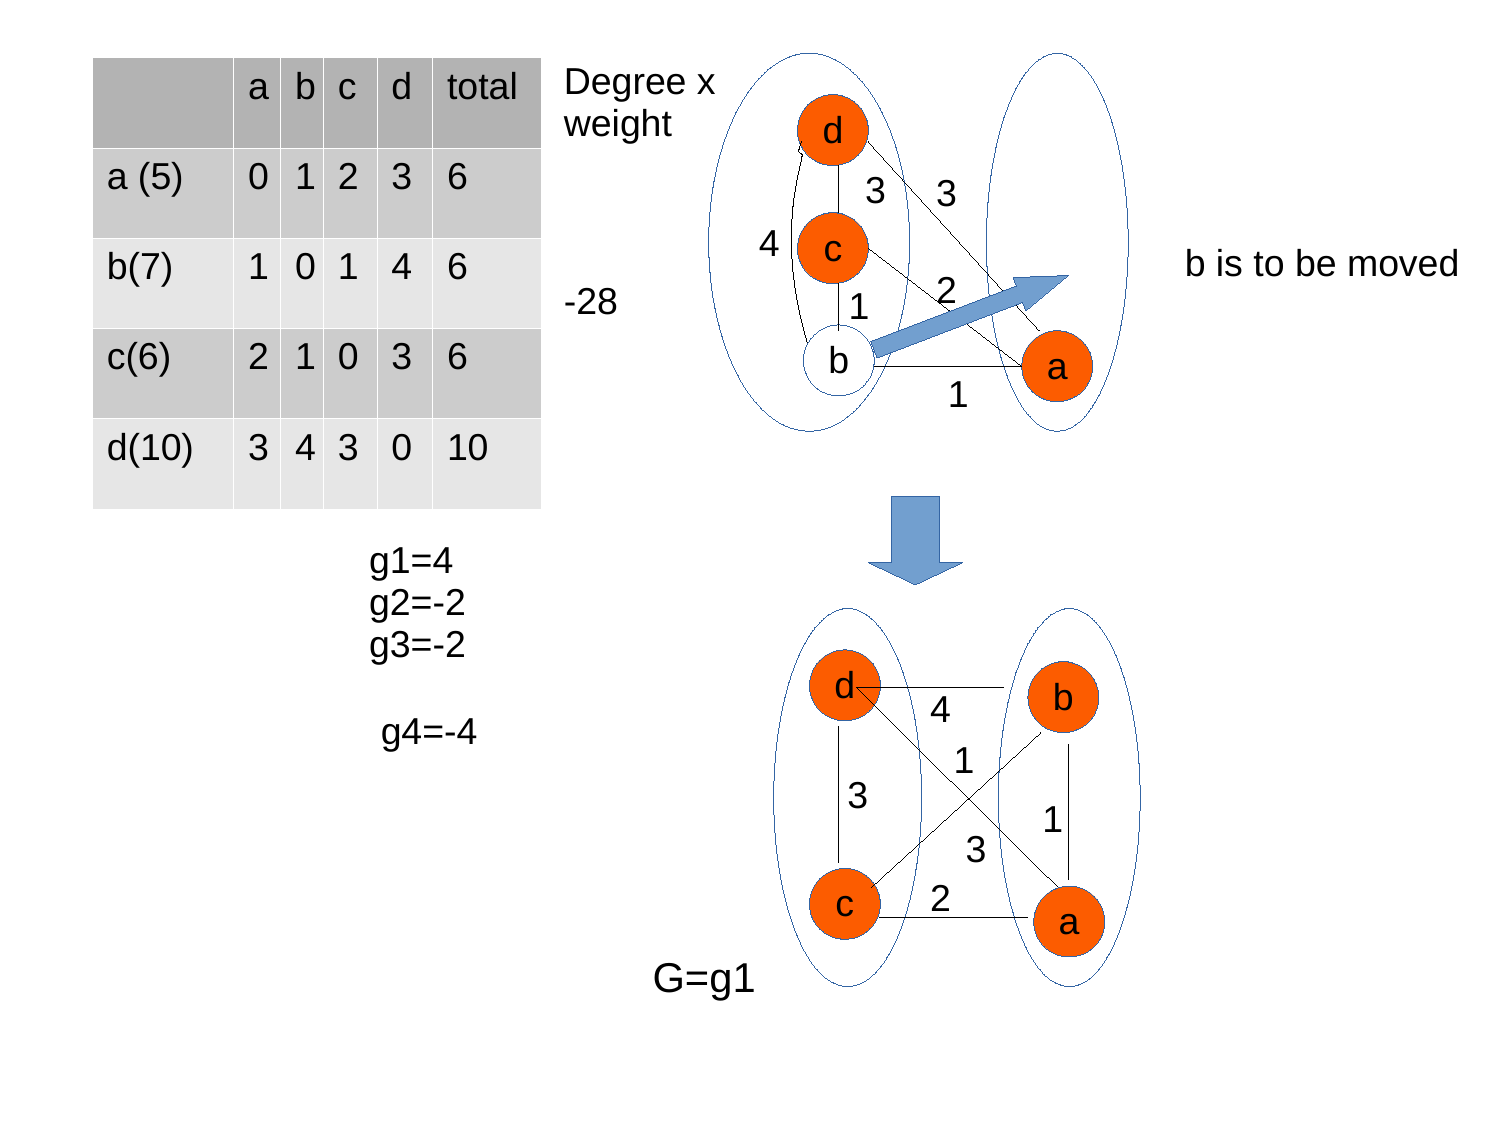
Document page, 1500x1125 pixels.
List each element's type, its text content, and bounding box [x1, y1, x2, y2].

table_cell 1 [234, 239, 280, 328]
text_box c [797, 212, 869, 284]
text_box G=g1 [637, 947, 851, 1009]
table_cell 0 [378, 419, 432, 509]
table_cell 3 [378, 149, 432, 238]
table_header b [281, 58, 323, 148]
table_cell d(10) [93, 419, 233, 509]
text_box a [1021, 330, 1093, 402]
table_cell c(6) [93, 329, 233, 418]
text_box g1=4 g2=-2 g3=-2 [354, 532, 567, 674]
text_box 3 [832, 767, 880, 825]
table_cell 2 [234, 329, 280, 418]
table_cell 6 [433, 239, 541, 328]
text_box 4 [915, 681, 963, 739]
text_box 3 [850, 161, 898, 225]
text_box 2 [921, 262, 957, 319]
text_box 1 [938, 732, 987, 790]
text_box [868, 496, 963, 585]
table_cell 3 [324, 419, 377, 509]
text_box b [803, 324, 875, 396]
table_cell 2 [324, 149, 377, 238]
text_box d [809, 649, 881, 721]
table_cell a (5) [93, 149, 233, 238]
table_cell 0 [324, 329, 377, 418]
text_box d [797, 94, 869, 166]
text_box 3 [921, 165, 969, 223]
text_box 4 [744, 214, 820, 272]
table_cell 0 [234, 149, 280, 238]
text_box b [1027, 661, 1099, 733]
text_box 3 [950, 820, 999, 880]
text_box 1 [1027, 791, 1075, 849]
table_header total [433, 58, 541, 148]
text_box 1 [833, 284, 838, 325]
table_cell 1 [281, 329, 323, 418]
table_cell 6 [433, 329, 541, 418]
text_box g4=-4 [366, 703, 579, 780]
table_cell 10 [433, 419, 541, 509]
text_box 1 [933, 367, 981, 423]
table_cell 4 [378, 239, 432, 328]
text_box c [809, 868, 881, 940]
text_box Degree x weight -28 [549, 53, 768, 455]
table_cell 0 [281, 239, 323, 328]
text_box 2 [915, 870, 963, 928]
text_box [870, 275, 1069, 358]
table_cell 1 [281, 149, 323, 238]
table_header d [378, 58, 432, 148]
text_box 1 [839, 277, 882, 337]
table_cell 6 [433, 149, 541, 238]
table_header c [324, 58, 377, 148]
table_cell 1 [324, 239, 377, 328]
text_box a [1033, 886, 1105, 957]
table_cell 3 [234, 419, 280, 509]
table_cell b(7) [93, 239, 233, 328]
table_cell 3 [378, 329, 432, 418]
text_box b is to be moved [1170, 235, 1500, 292]
table_header a [234, 58, 280, 148]
table_cell 4 [281, 419, 323, 509]
table_header [93, 58, 233, 148]
